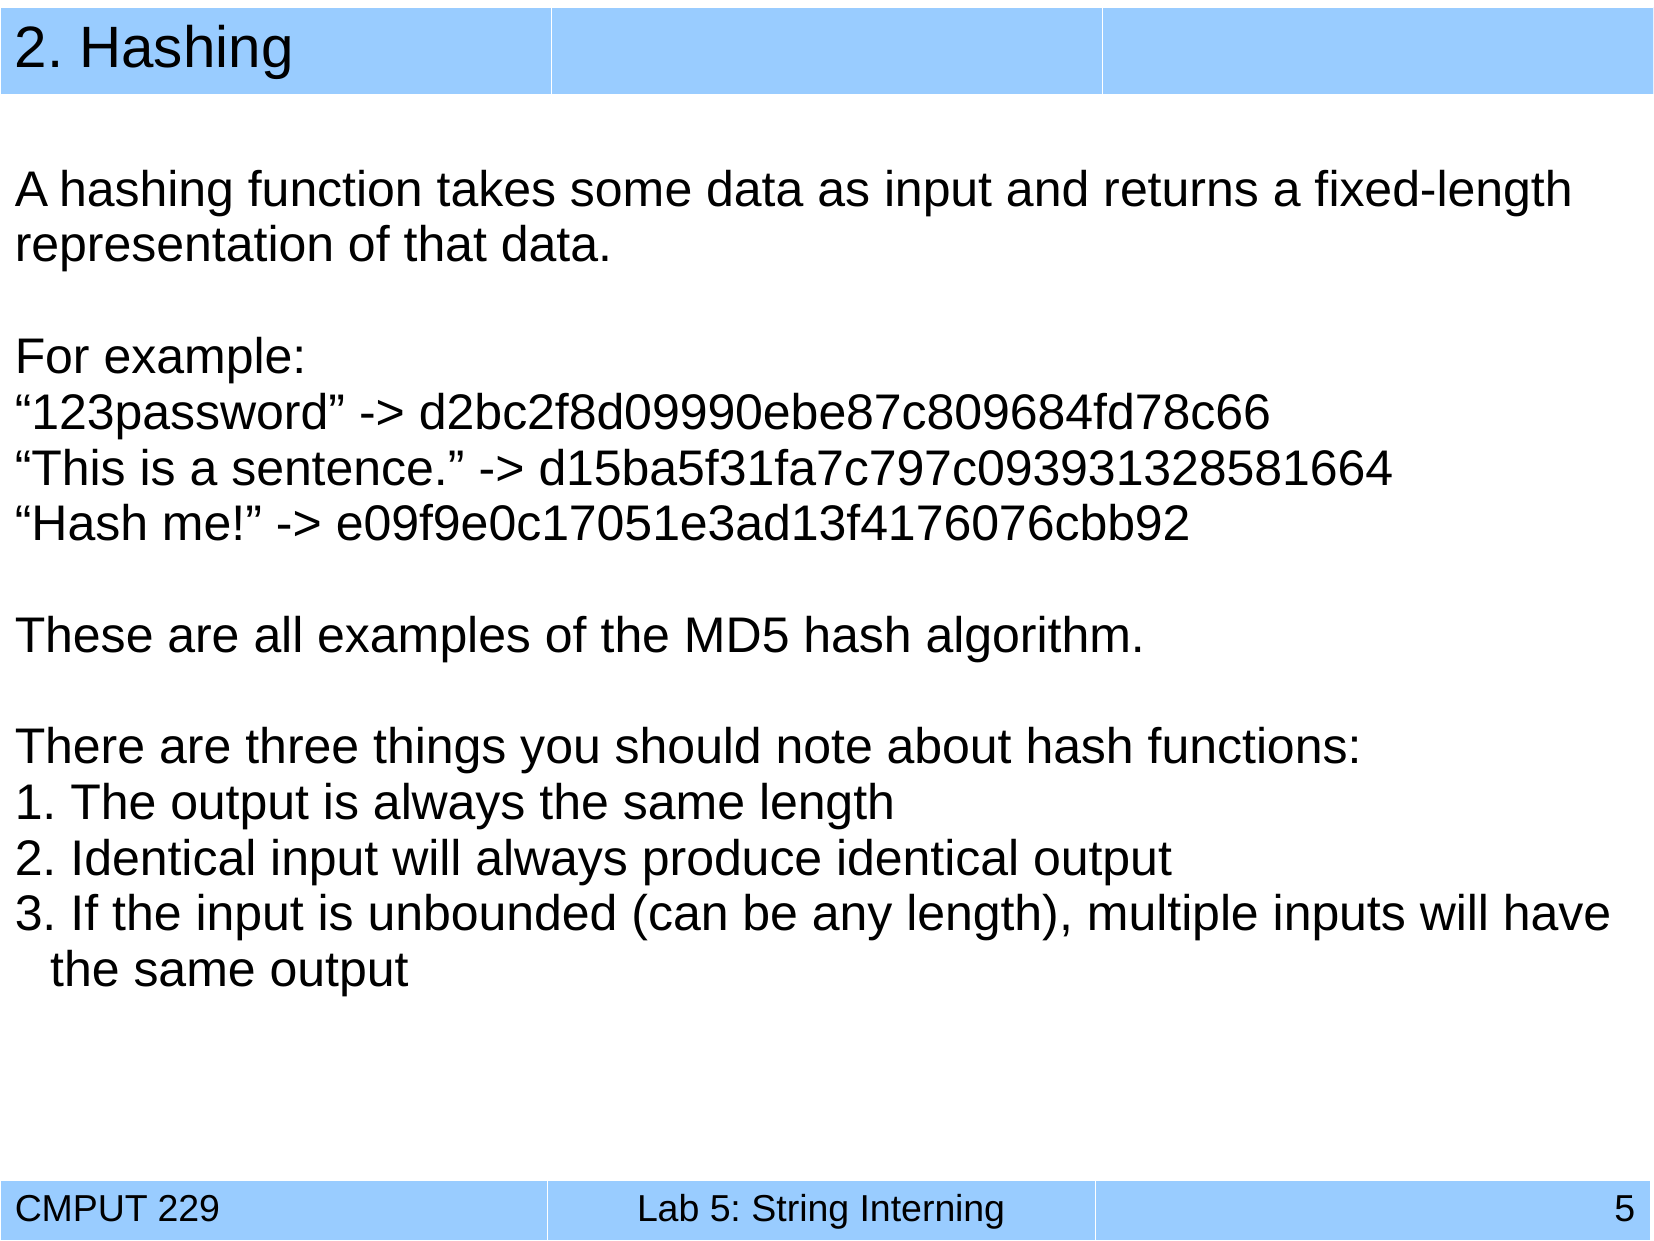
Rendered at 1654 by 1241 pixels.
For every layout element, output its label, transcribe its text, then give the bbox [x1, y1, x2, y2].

table_header CMPUT 229 [1, 1181, 547, 1240]
table_header [552, 8, 1102, 94]
table_header 2. Hashing [1, 8, 551, 94]
table_header <number> [1096, 1181, 1650, 1240]
table_header [1103, 8, 1653, 94]
text_box A hashing function takes some data as input and returns a fixed-length representation of that data. For example: “123password” -> d2bc2f8d09990ebe87c809684fd78c66 “This is a sentence.” -> d15ba5f31fa7c797c093931328581664 “Hash me!” -> e09f9e0c17051e3ad13f4176076cbb92 These are all examples of the MD5 hash algorithm. There are three things you should note about hash functions: The output is always the same length Identical input will always produce identical output If the input is unbounded (can be any length), multiple inputs will have the same output [0, 153, 1654, 1134]
table_header Lab 5: String Interning [548, 1181, 1095, 1240]
